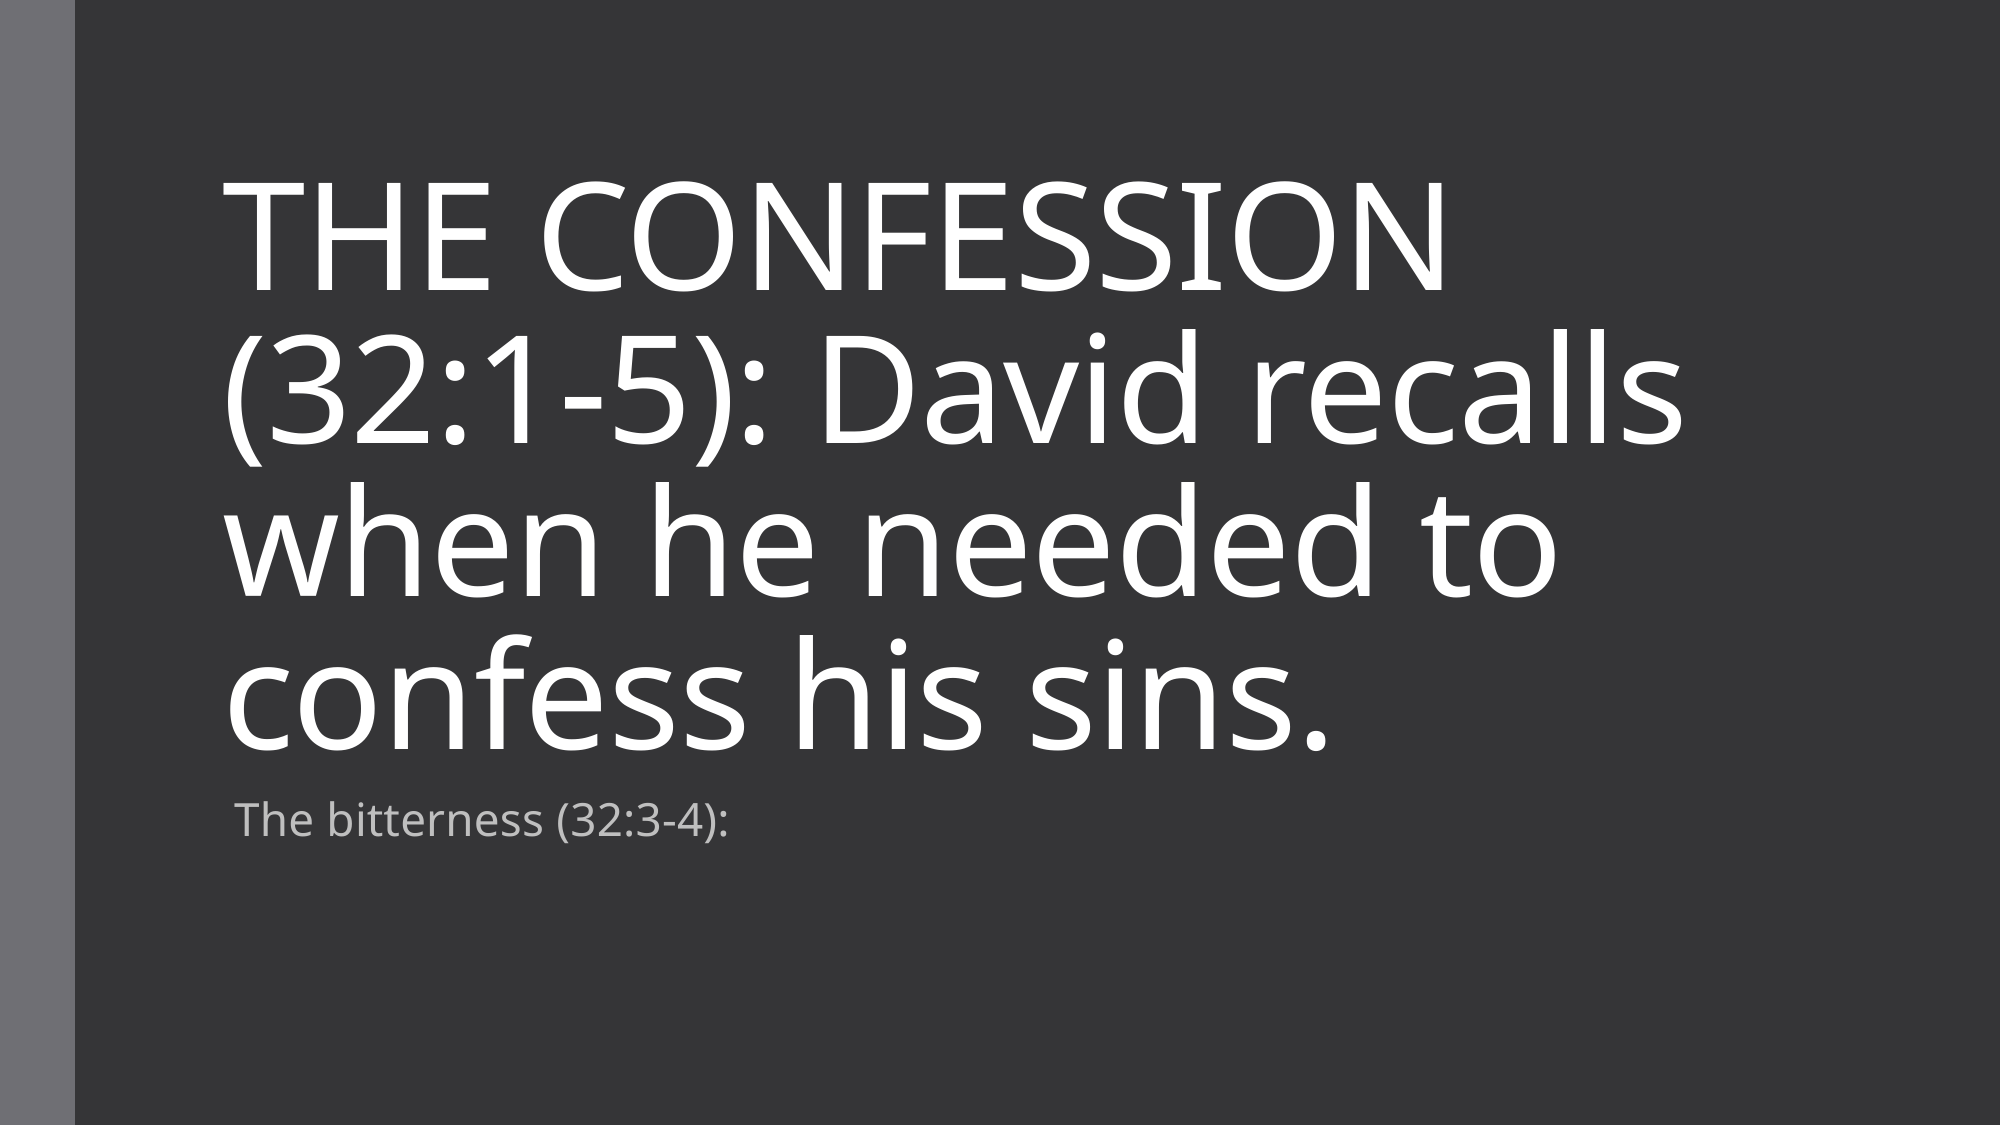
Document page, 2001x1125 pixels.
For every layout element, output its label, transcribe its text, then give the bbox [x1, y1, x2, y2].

title THE CONFESSION (32:1-5): David recalls when he needed to confess his sins. [206, 124, 1752, 787]
subtitle The bitterness (32:3-4): [206, 787, 1752, 1066]
